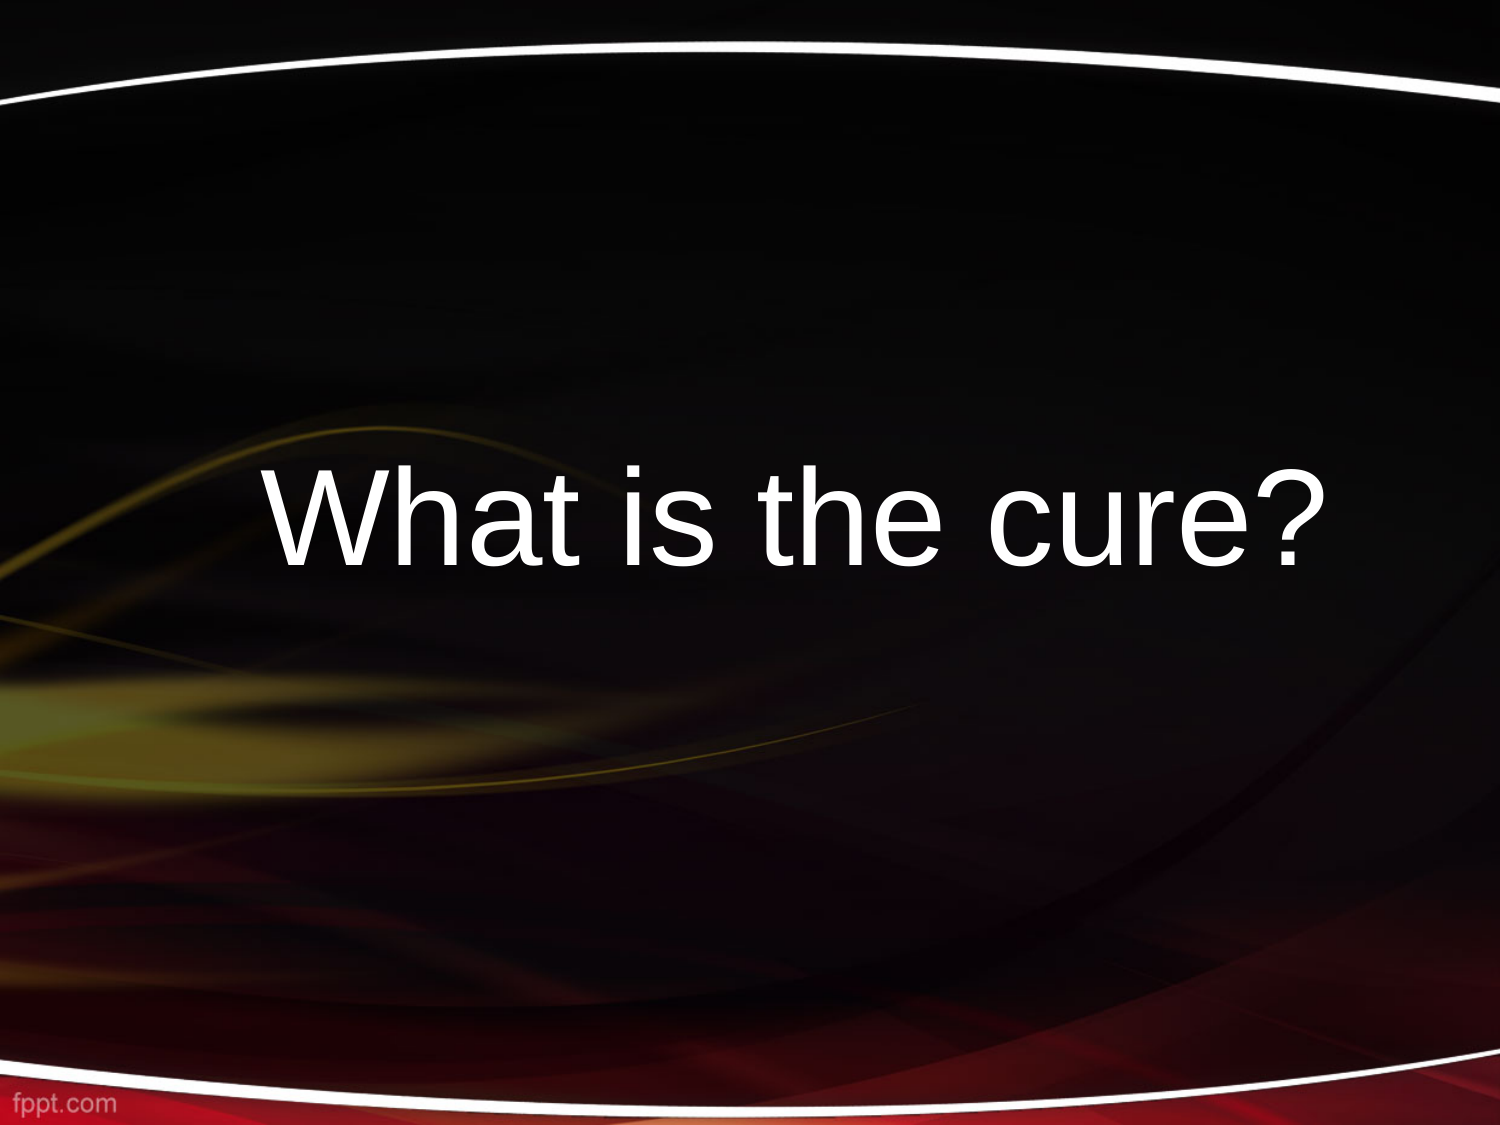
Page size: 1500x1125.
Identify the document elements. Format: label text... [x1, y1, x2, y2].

picture [0, 0, 1500, 1125]
list What is the cure? [109, 420, 1426, 601]
